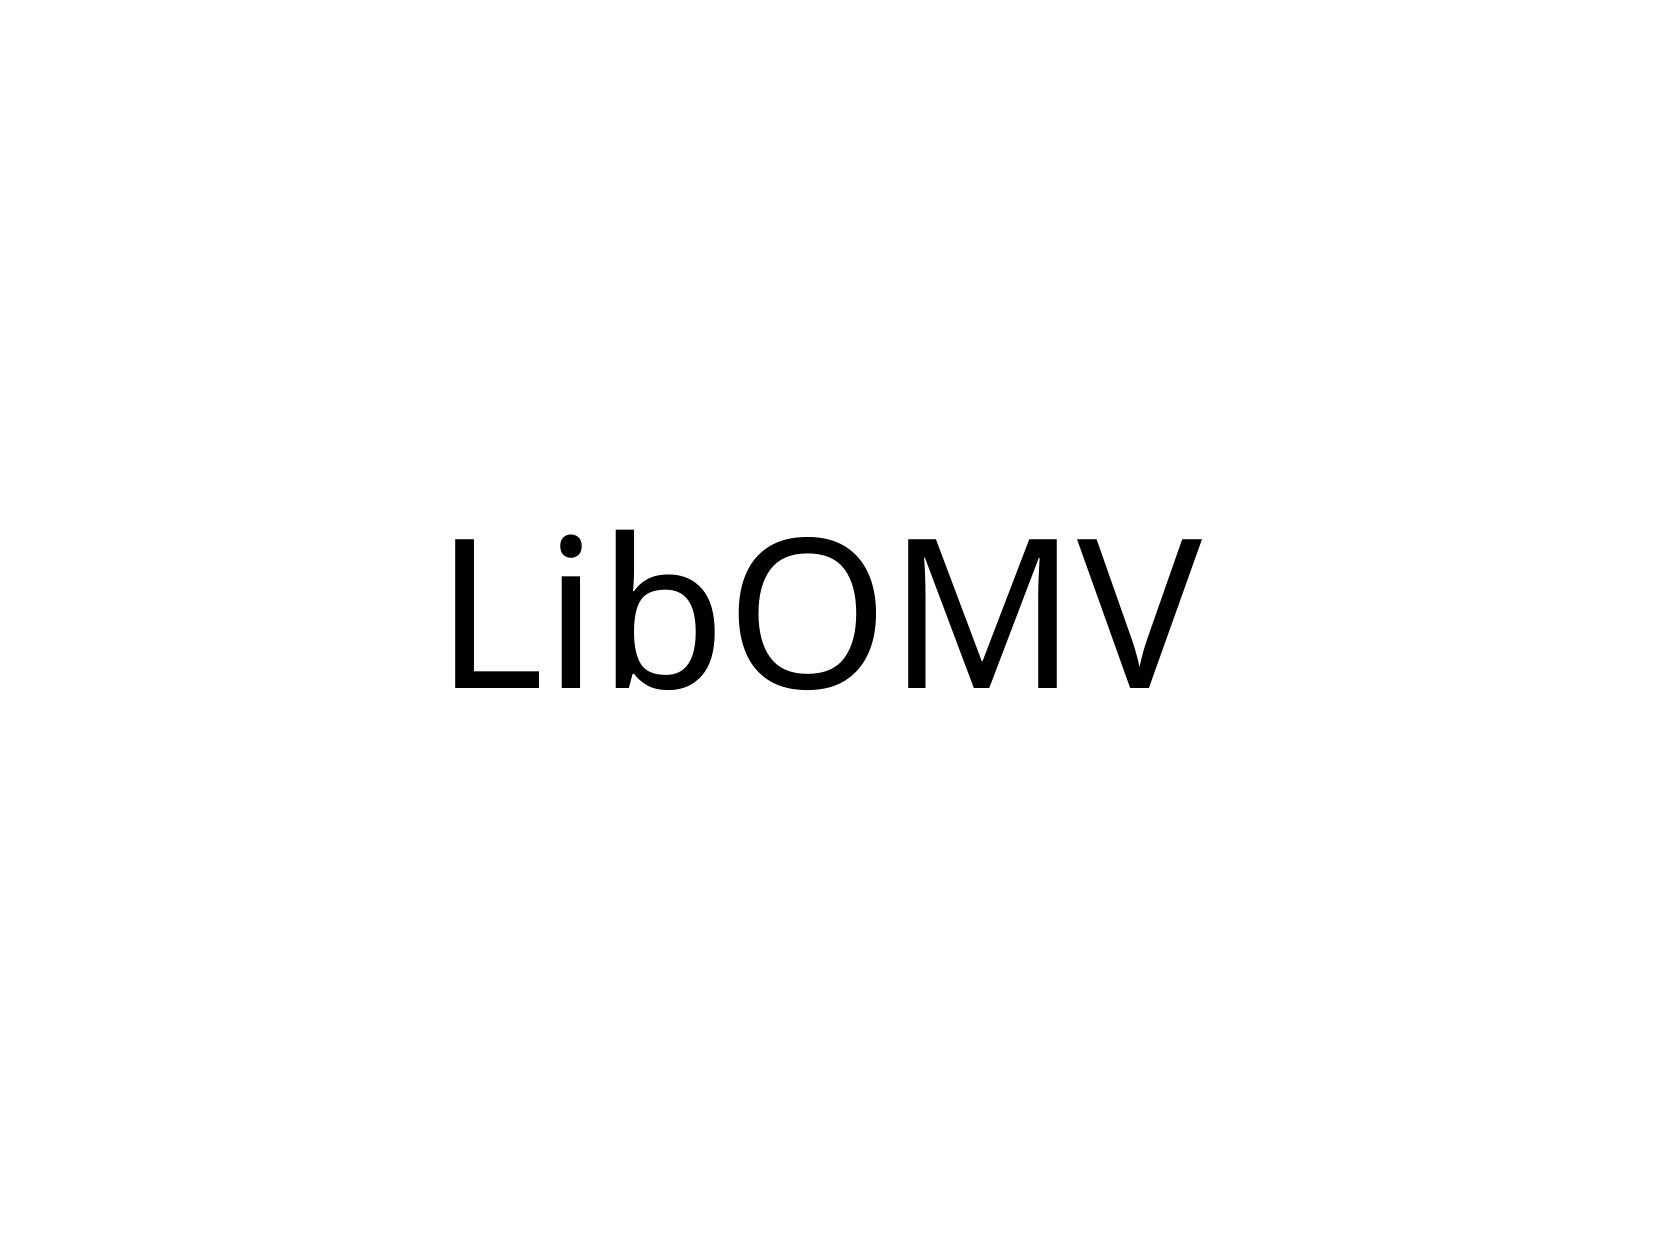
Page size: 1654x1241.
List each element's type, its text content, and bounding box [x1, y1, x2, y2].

title LibOMV [75, 462, 1564, 754]
